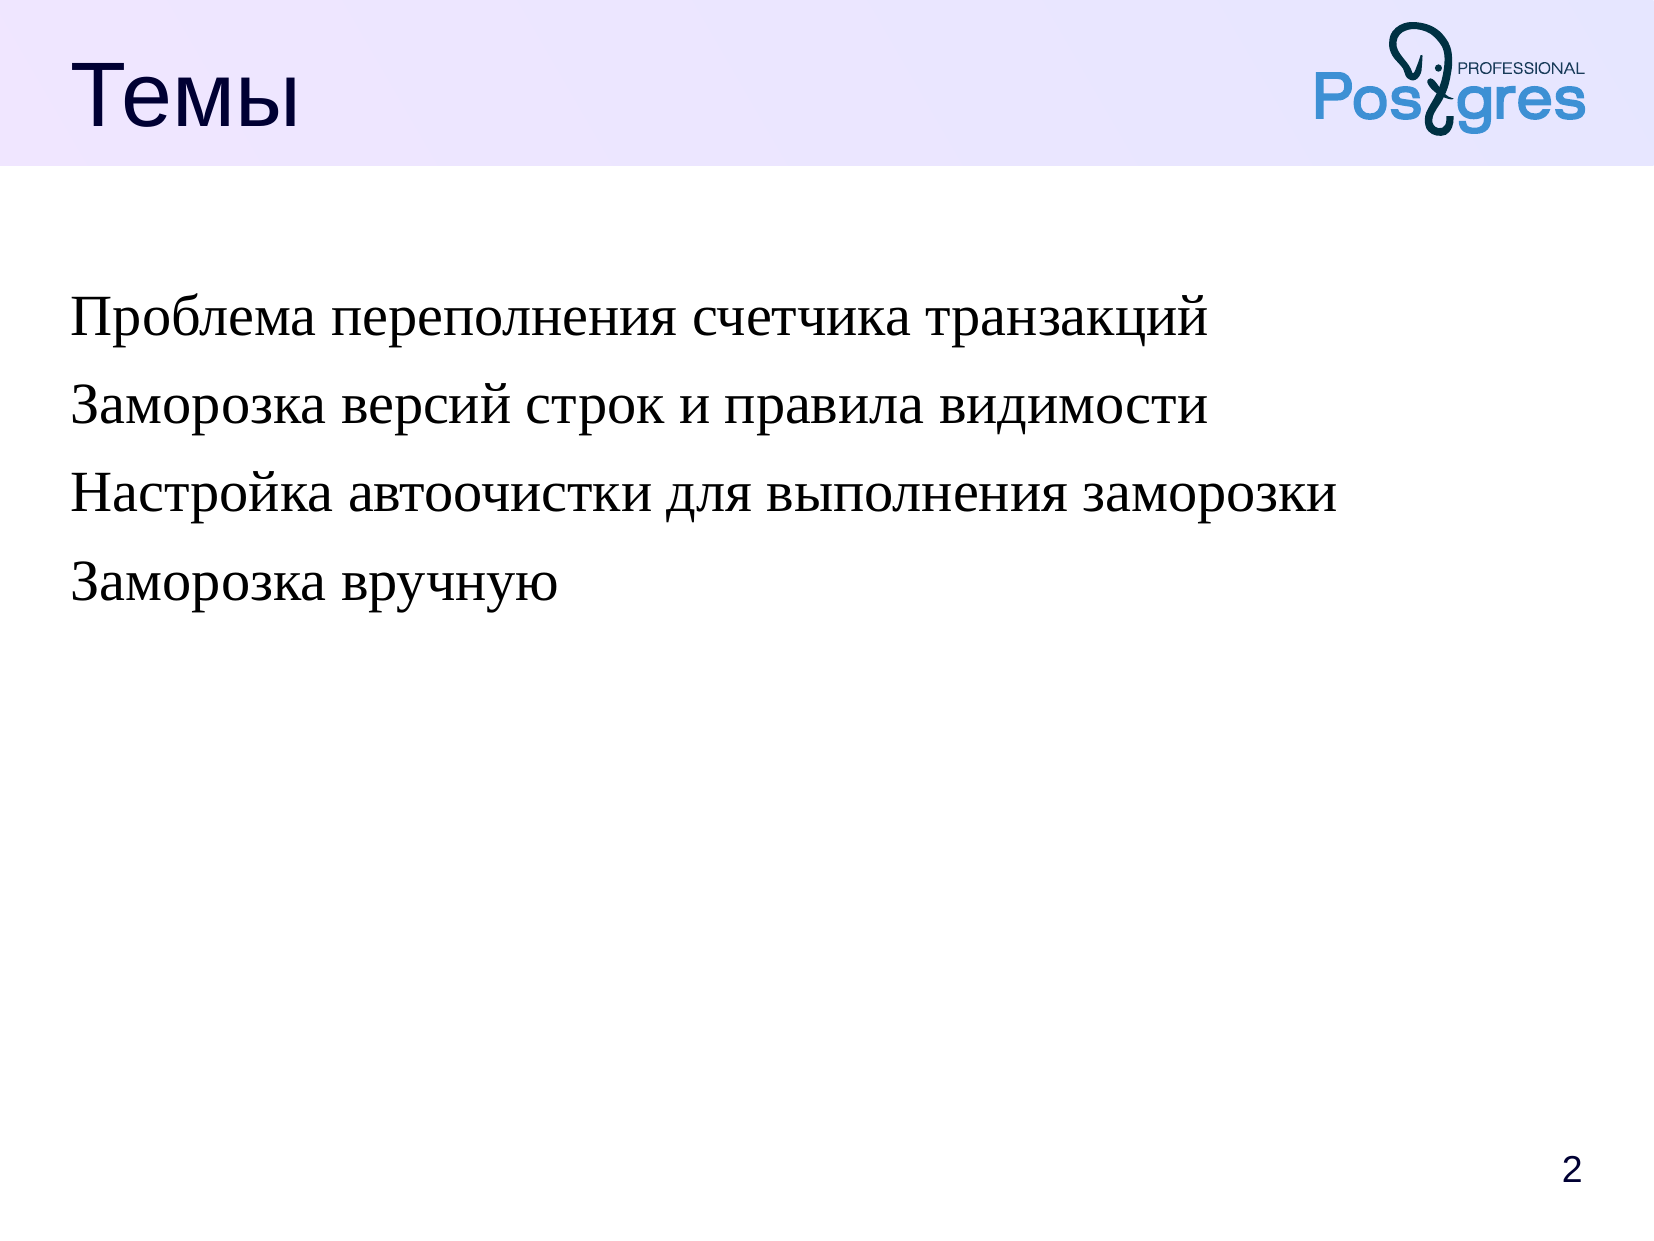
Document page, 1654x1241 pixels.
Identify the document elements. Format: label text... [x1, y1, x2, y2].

list Проблема переполнения счетчика транзакций Заморозка версий строк и правила видимости Настройка автоочистки для выполнения заморозки Заморозка вручную [70, 283, 1583, 1141]
title Темы [70, 43, 1241, 147]
